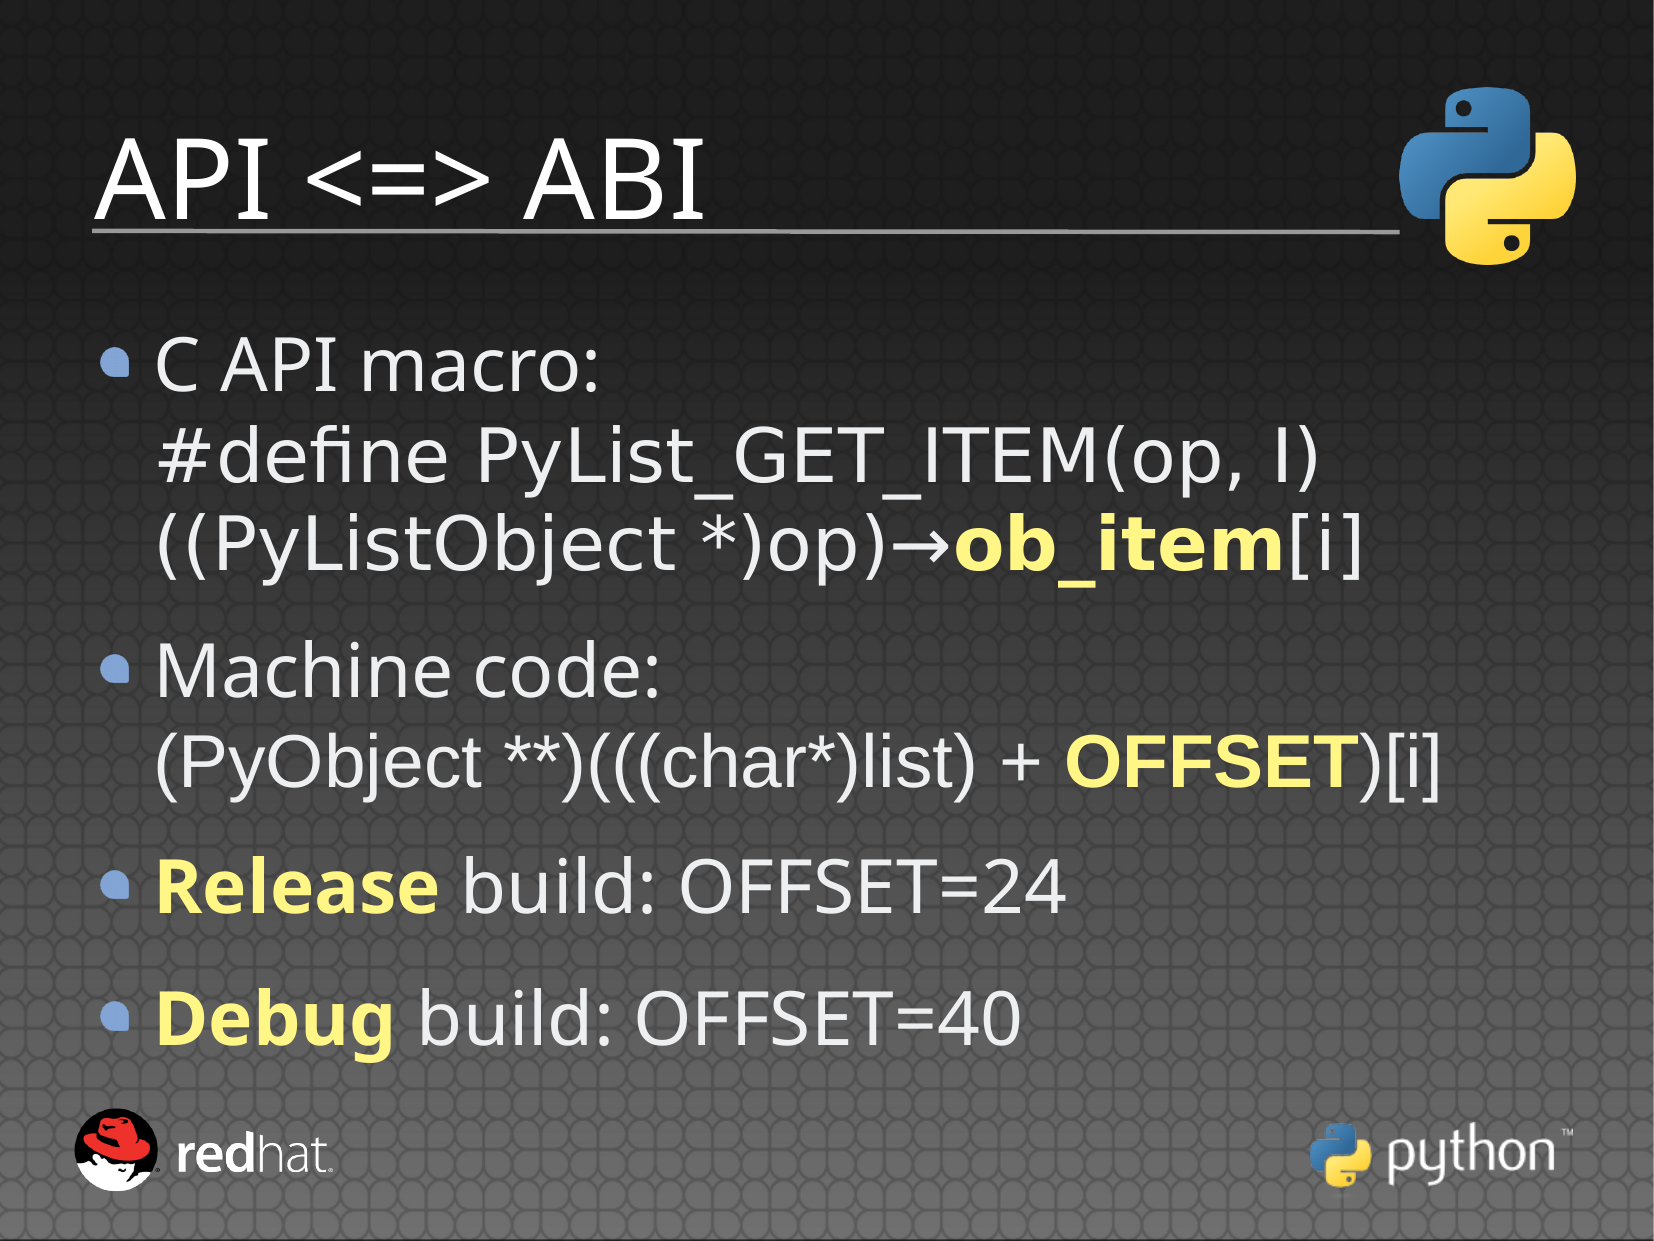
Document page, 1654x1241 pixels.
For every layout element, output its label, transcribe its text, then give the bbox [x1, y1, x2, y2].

list C API macro: #define PyList_GET_ITEM(op, I) ((PyListObject *)op)→ob_item[i] Machine code: (PyObject **)(((char*)list) + OFFSET)[i] Release build: OFFSET=24 Debug build: OFFSET=40 [82, 311, 1571, 1051]
picture [0, 0, 1654, 1241]
title API <=> ABI [94, 100, 1426, 251]
